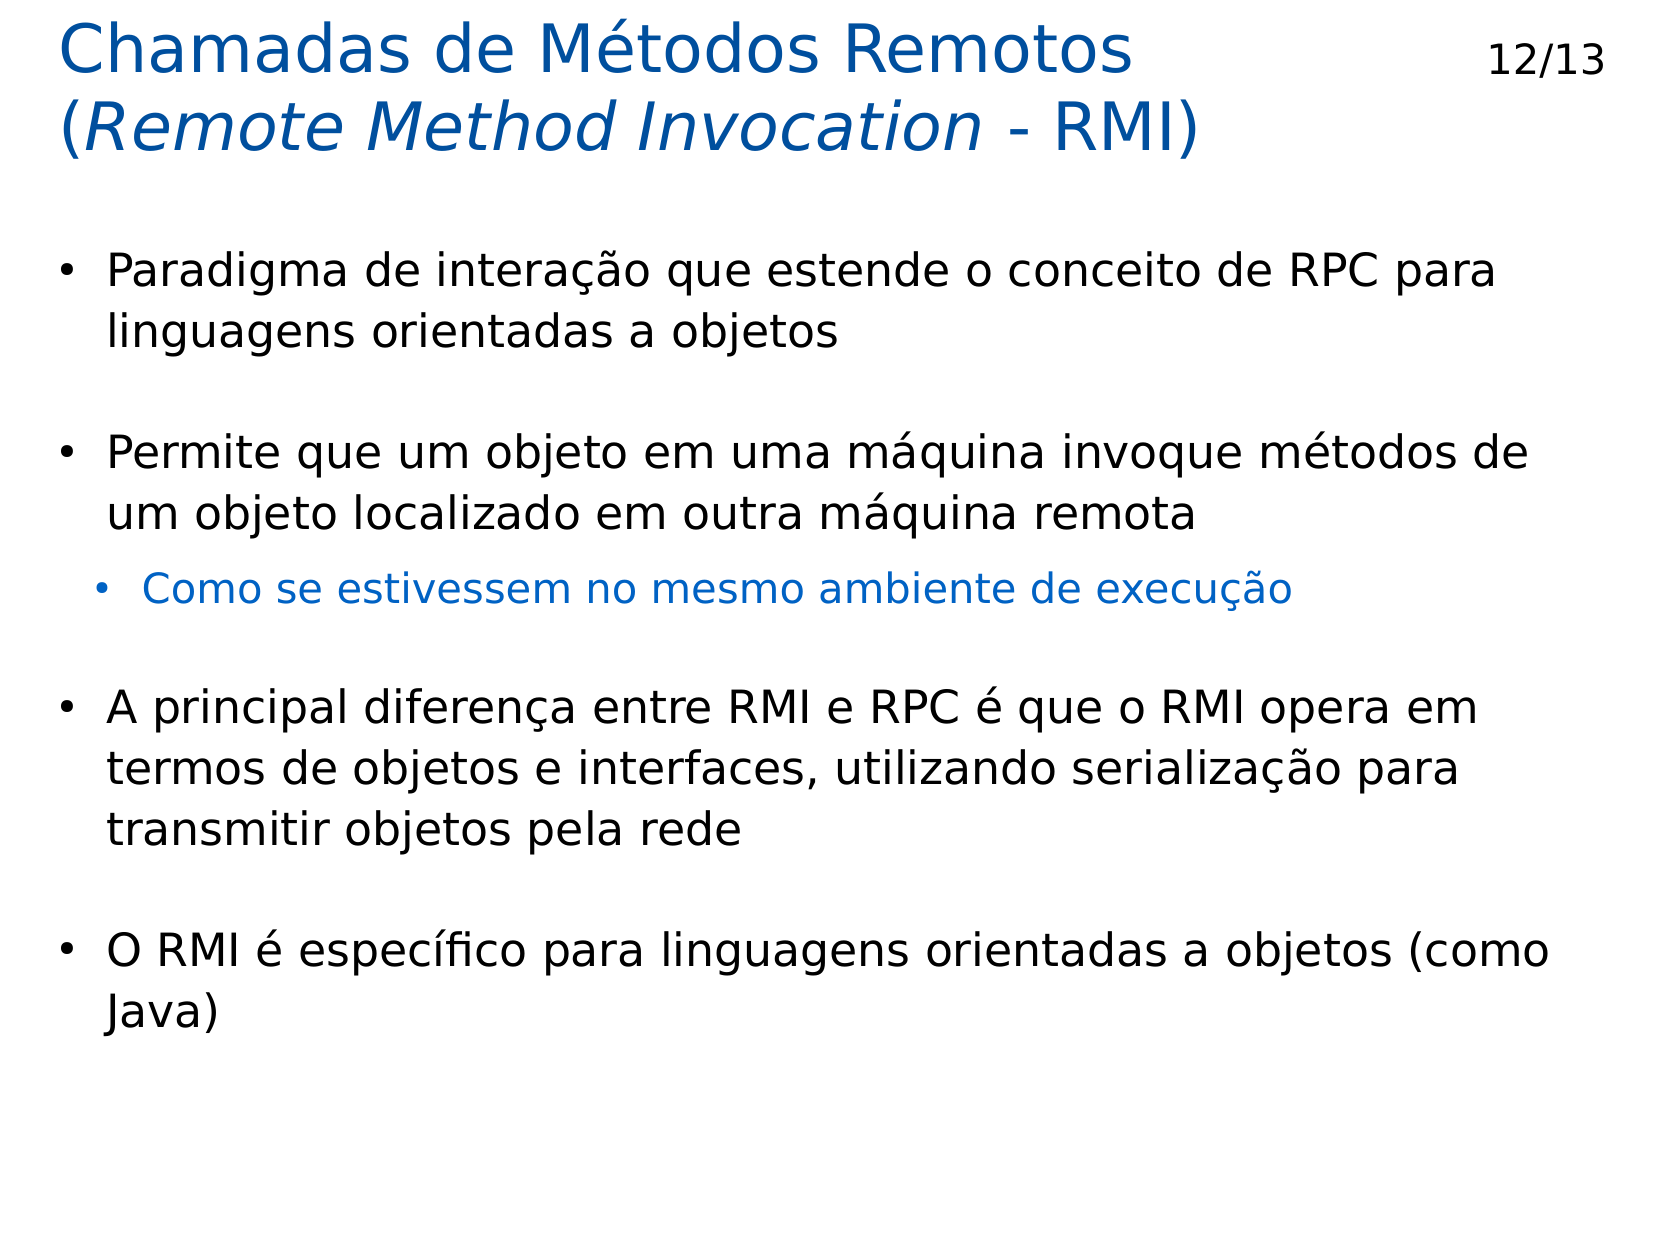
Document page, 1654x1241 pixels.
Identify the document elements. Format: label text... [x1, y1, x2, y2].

list Paradigma de interação que estende o conceito de RPC para linguagens orientadas a objetos Permite que um objeto em uma máquina invoque métodos de um objeto localizado em outra máquina remota Como se estivessem no mesmo ambiente de execução A principal diferença entre RMI e RPC é que o RMI opera em termos de objetos e interfaces, utilizando serialização para transmitir objetos pela rede O RMI é específico para linguagens orientadas a objetos (como Java) [59, 236, 1595, 1211]
title Chamadas de Métodos Remotos (Remote Method Invocation - RMI) [59, 10, 1506, 167]
